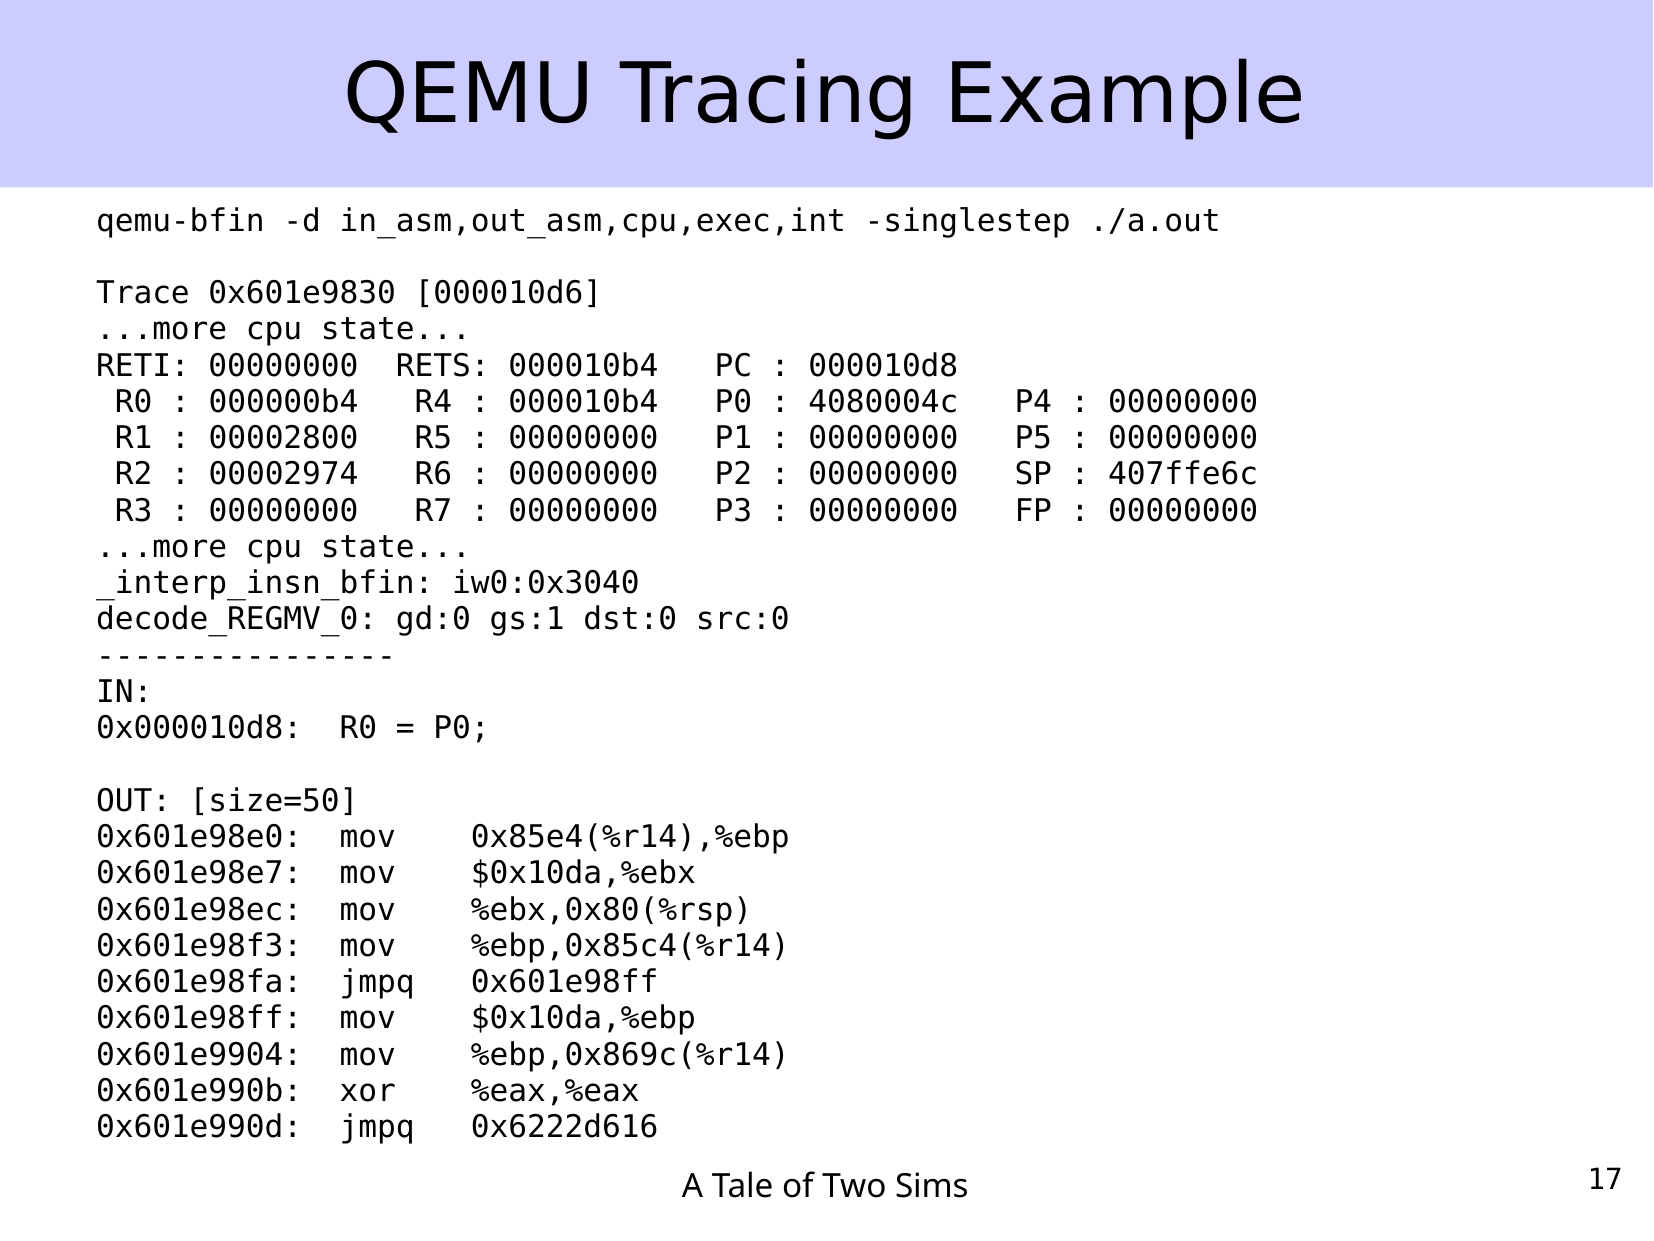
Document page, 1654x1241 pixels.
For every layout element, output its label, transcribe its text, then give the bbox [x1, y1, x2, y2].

title QEMU Tracing Example [0, 0, 1651, 188]
list qemu-bfin -d in_asm,out_asm,cpu,exec,int -singlestep ./a.out Trace 0x601e9830 [000010d6] ...more cpu state... RETI: 00000000 RETS: 000010b4 PC : 000010d8 R0 : 000000b4 R4 : 000010b4 P0 : 4080004c P4 : 00000000 R1 : 00002800 R5 : 00000000 P1 : 00000000 P5 : 00000000 R2 : 00002974 R6 : 00000000 P2 : 00000000 SP : 407ffe6c R3 : 00000000 R7 : 00000000 P3 : 00000000 FP : 00000000 ...more cpu state... _interp_insn_bfin: iw0:0x3040 decode_REGMV_0: gd:0 gs:1 dst:0 src:0 ---------------- IN: 0x000010d8: R0 = P0; OUT: [size=50] 0x601e98e0: mov 0x85e4(%r14),%ebp 0x601e98e7: mov $0x10da,%ebx 0x601e98ec: mov %ebx,0x80(%rsp) 0x601e98f3: mov %ebp,0x85c4(%r14) 0x601e98fa: jmpq 0x601e98ff 0x601e98ff: mov $0x10da,%ebp 0x601e9904: mov %ebp,0x869c(%r14) 0x601e990b: xor %eax,%eax 0x601e990d: jmpq 0x6222d616 [29, 201, 1620, 1151]
